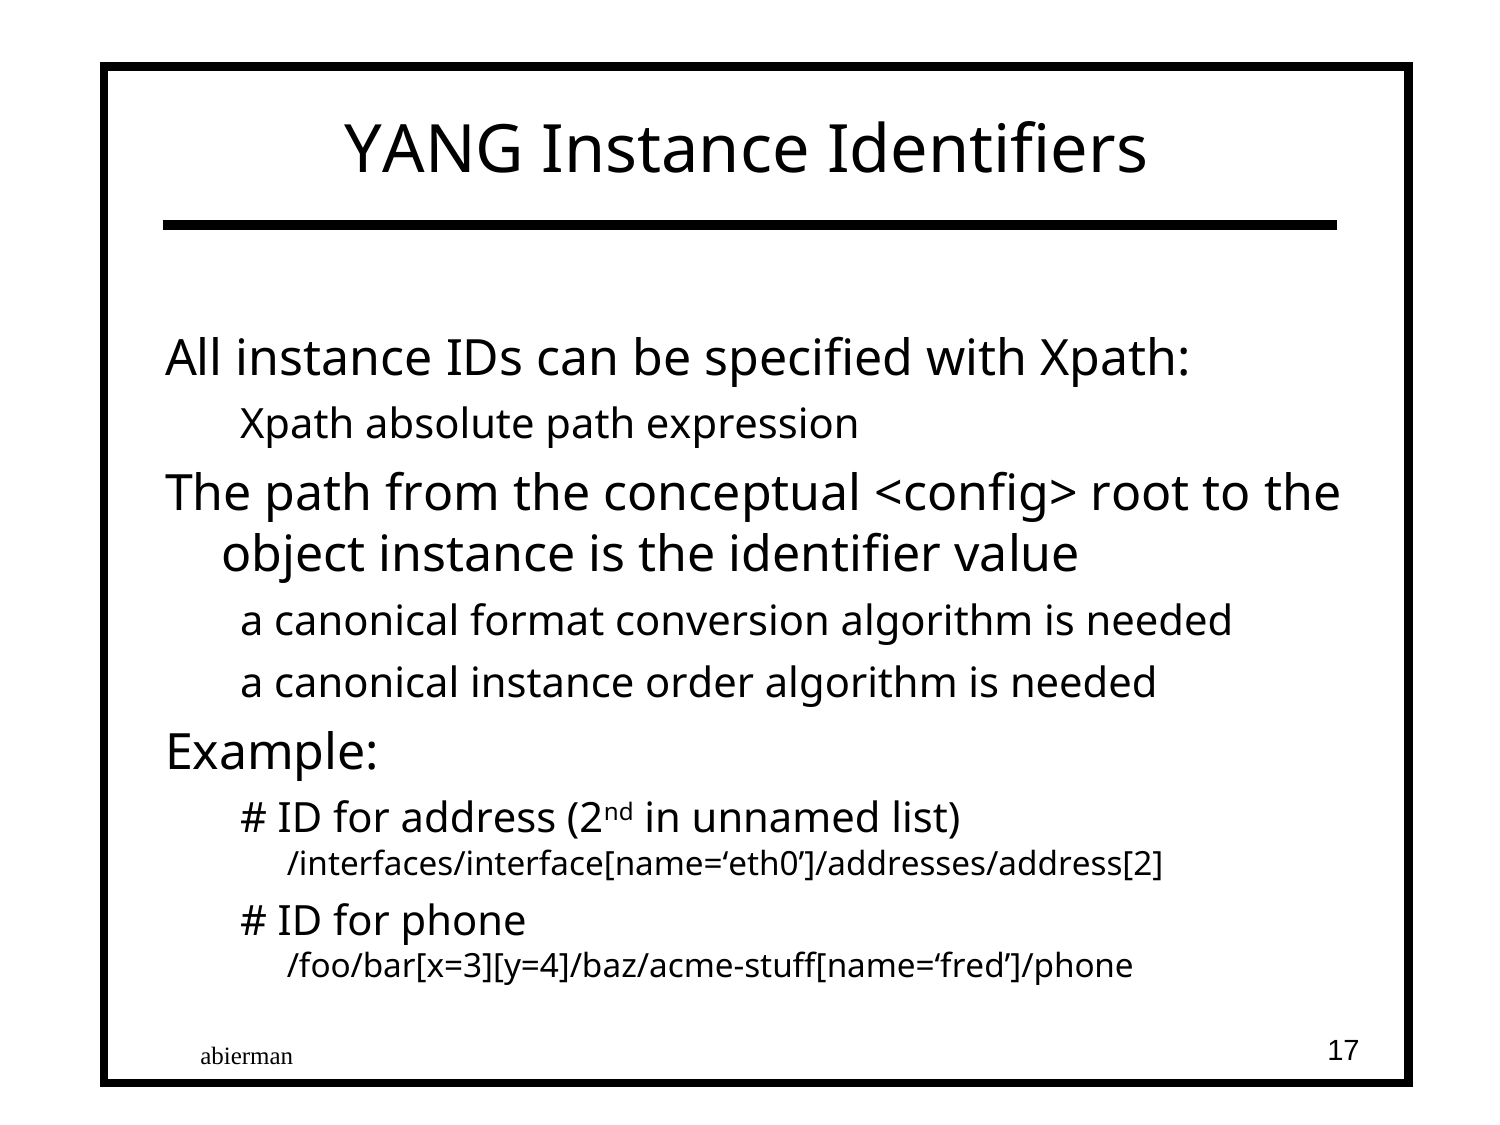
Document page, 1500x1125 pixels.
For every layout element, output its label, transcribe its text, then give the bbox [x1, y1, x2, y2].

title YANG Instance Identifiers [162, 87, 1332, 200]
list All instance IDs can be specified with Xpath: Xpath absolute path expression The path from the conceptual <config> root to the object instance is the identifier value a canonical format conversion algorithm is needed a canonical instance order algorithm is needed Example: # ID for address (2nd in unnamed list) /interfaces/interface[name=‘eth0’]/addresses/address[2] # ID for phone /foo/bar[x=3][y=4]/baz/acme-stuff[name=‘fred’]/phone [149, 237, 1400, 976]
